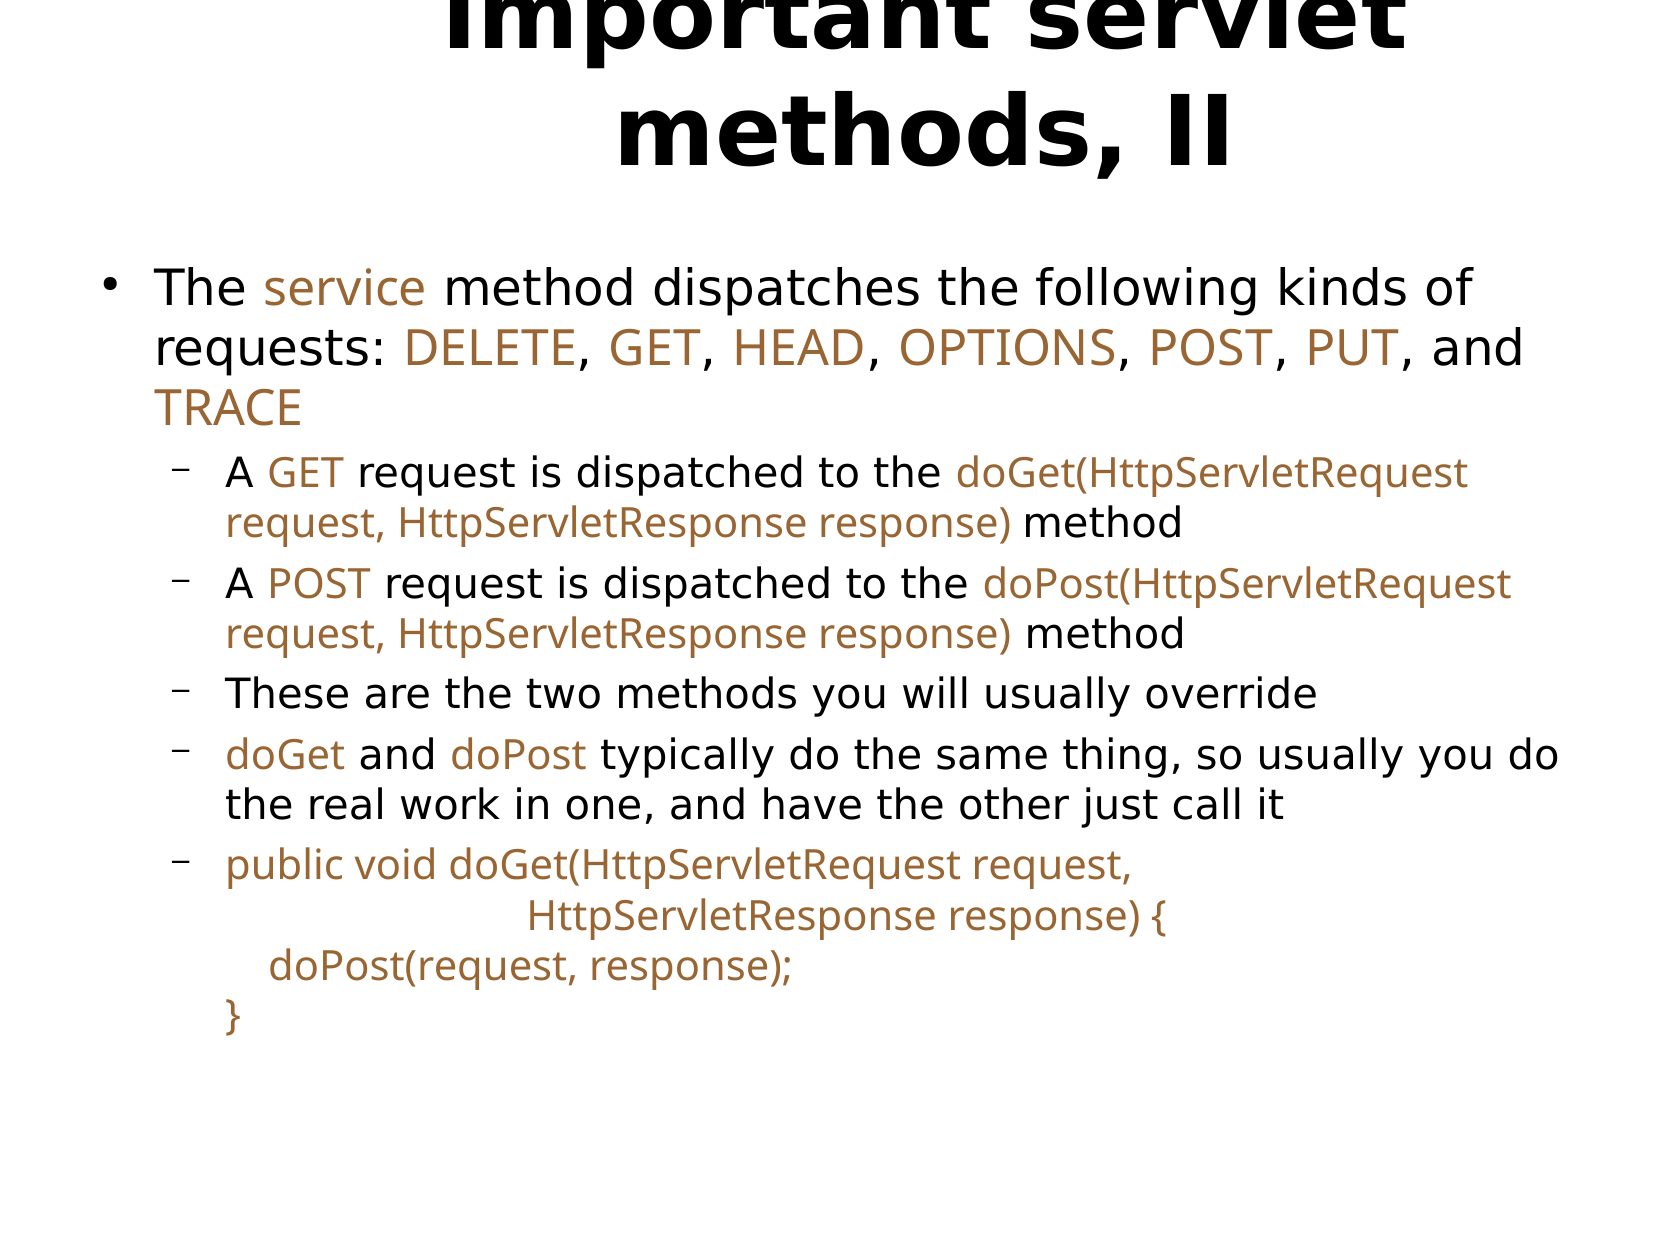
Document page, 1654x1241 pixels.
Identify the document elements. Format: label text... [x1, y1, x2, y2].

title Important servlet methods, II [220, 41, 1630, 193]
list The service method dispatches the following kinds of requests: DELETE, GET, HEAD, OPTIONS, POST, PUT, and TRACE A GET request is dispatched to the doGet(HttpServletRequest request, HttpServletResponse response) method A POST request is dispatched to the doPost(HttpServletRequest request, HttpServletResponse response) method These are the two methods you will usually override doGet and doPost typically do the same thing, so usually you do the real work in one, and have the other just call it public void doGet(HttpServletRequest request, HttpServletResponse response) { doPost(request, response); } [68, 247, 1620, 1109]
